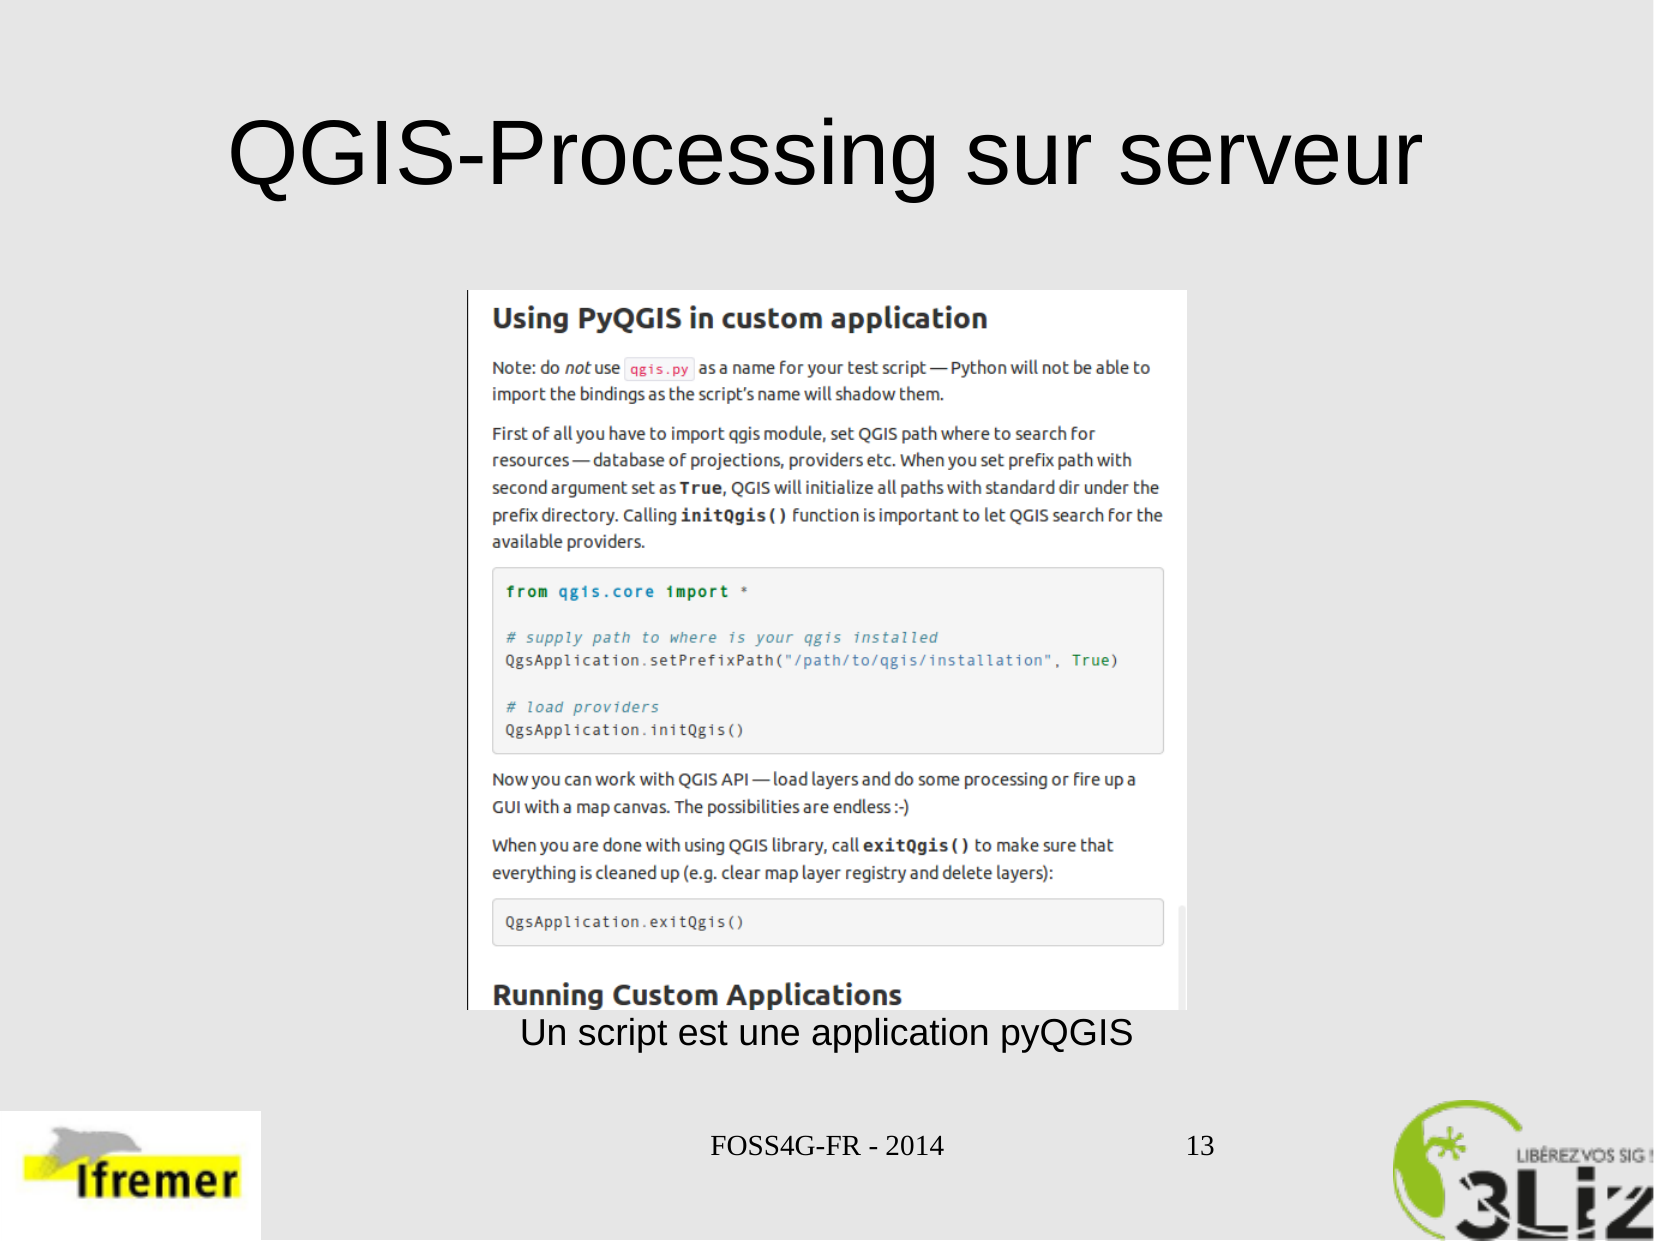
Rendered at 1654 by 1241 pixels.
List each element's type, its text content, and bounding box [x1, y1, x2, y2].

title QGIS-Processing sur serveur [82, 49, 1571, 257]
picture [0, 1111, 261, 1241]
picture [467, 290, 1187, 1003]
text_box Un script est une application pyQGIS [413, 1003, 1241, 1061]
picture [1393, 1100, 1654, 1241]
